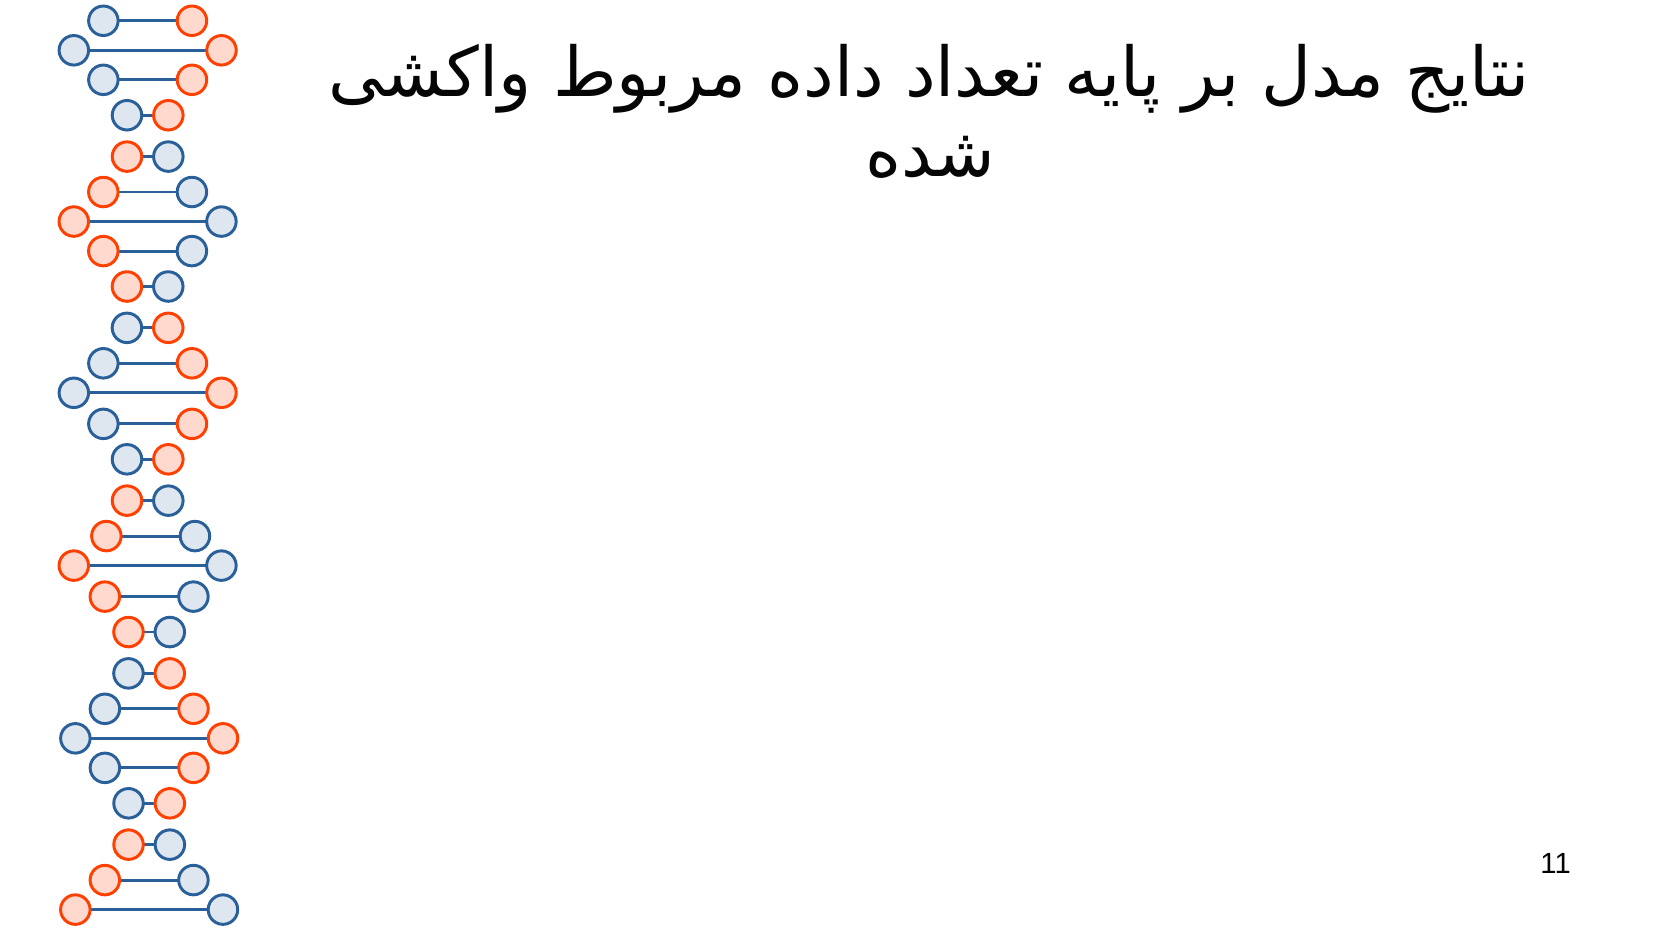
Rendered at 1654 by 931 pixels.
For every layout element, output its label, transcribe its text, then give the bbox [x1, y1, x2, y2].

title نتایج مدل بر پایه تعداد داده مربوط واکشی شده [265, 29, 1595, 196]
